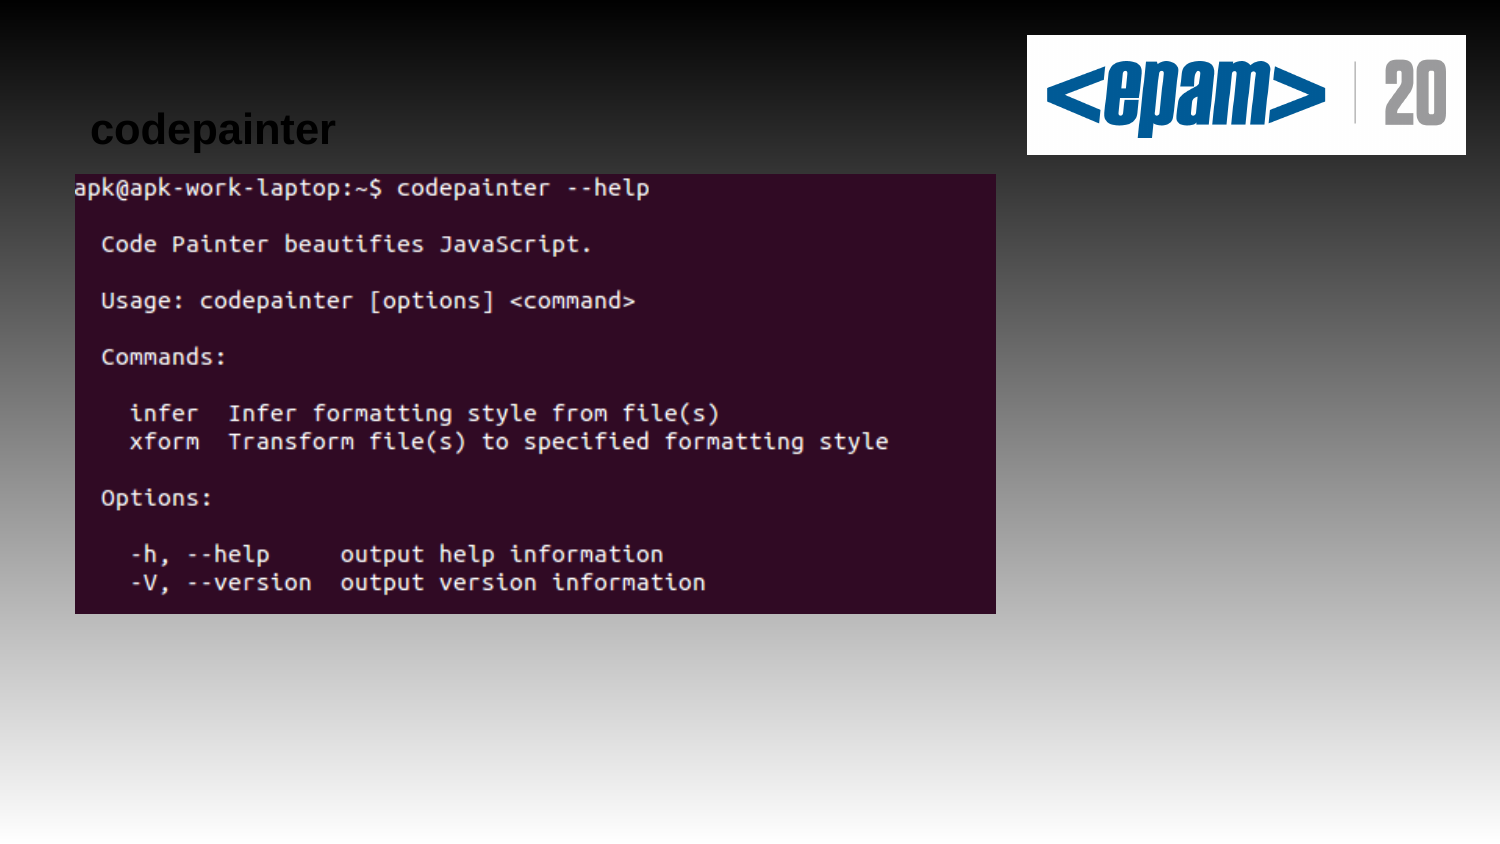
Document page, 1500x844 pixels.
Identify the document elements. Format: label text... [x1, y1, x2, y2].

picture [75, 174, 996, 614]
title codepainter [75, 33, 1425, 175]
picture [1027, 35, 1466, 155]
